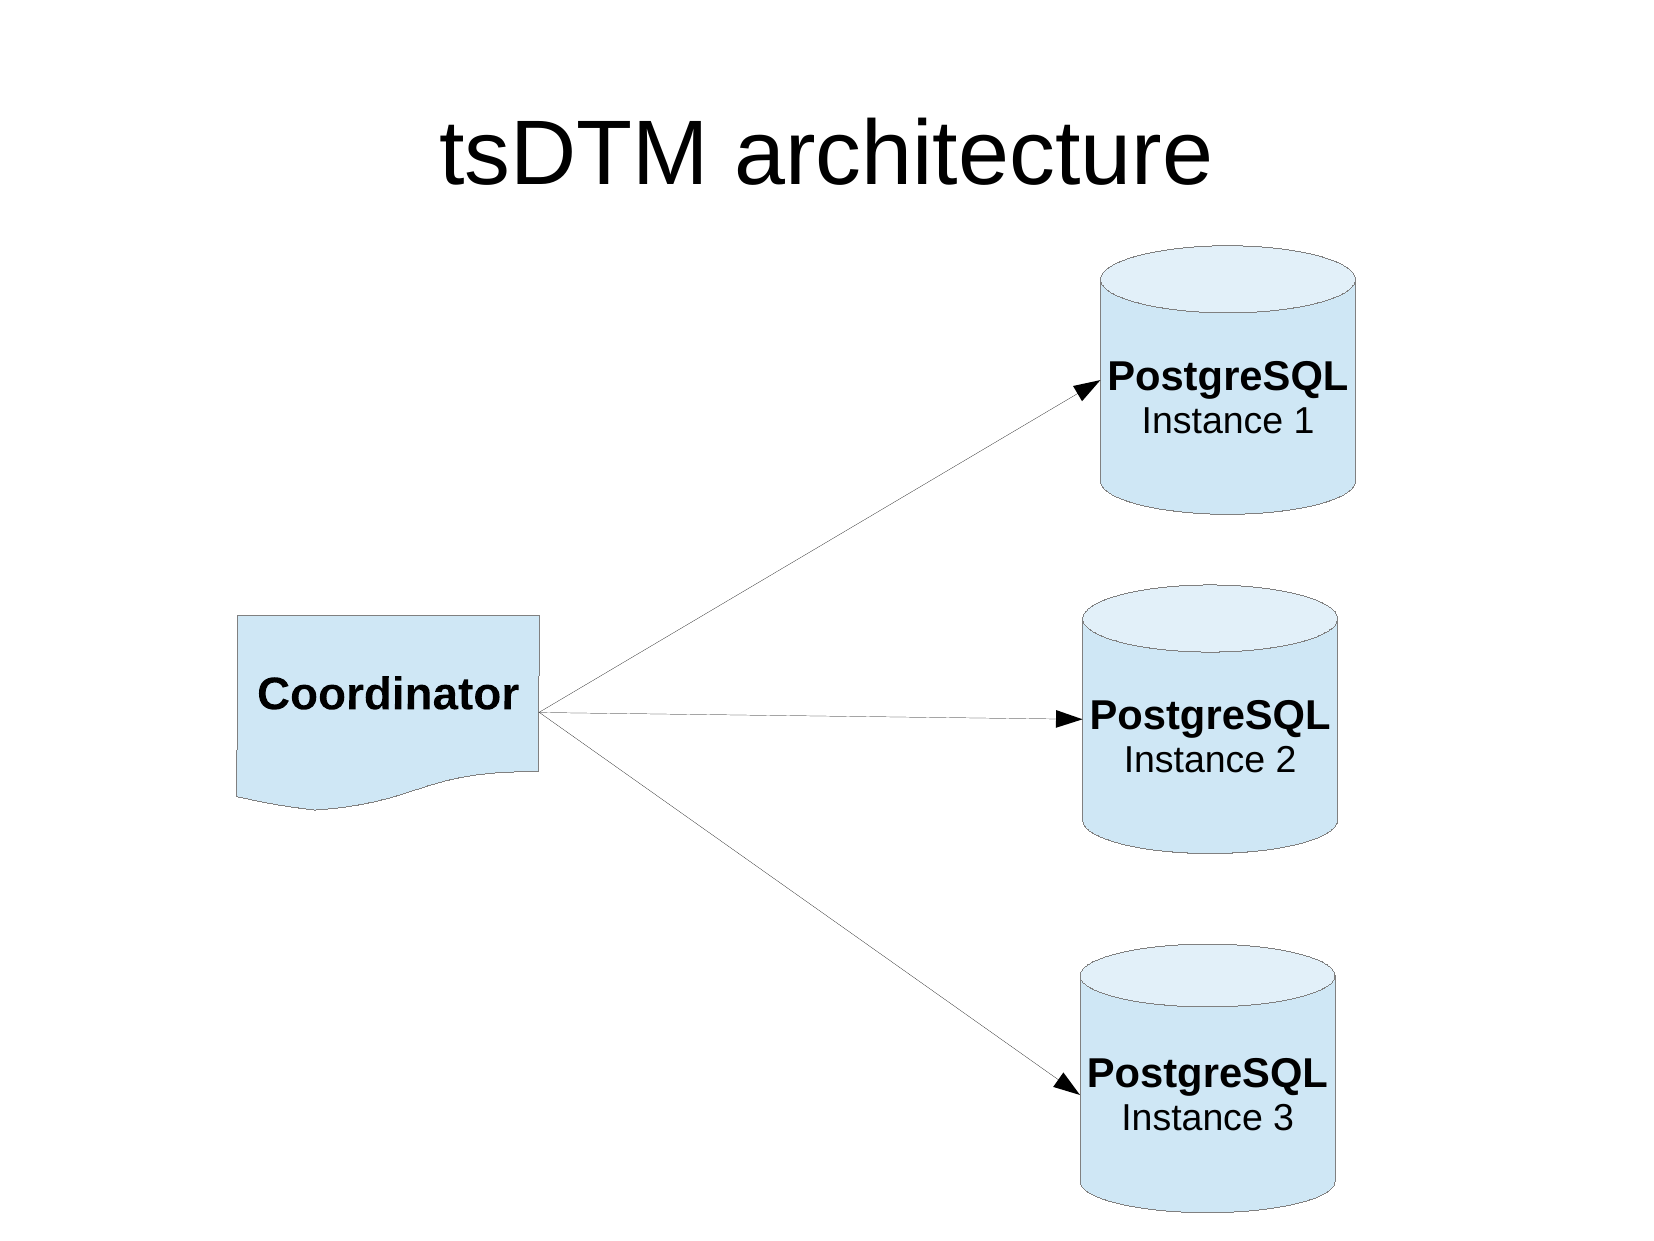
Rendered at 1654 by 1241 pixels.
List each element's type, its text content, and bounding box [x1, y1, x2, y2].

text_box PostgreSQL Instance 2 [1082, 621, 1338, 854]
title tsDTM architecture [82, 49, 1571, 257]
text_box PostgreSQL Instance 1 [1100, 282, 1356, 515]
text_box Coordinator [236, 615, 540, 811]
text_box PostgreSQL Instance 3 [1080, 976, 1336, 1213]
